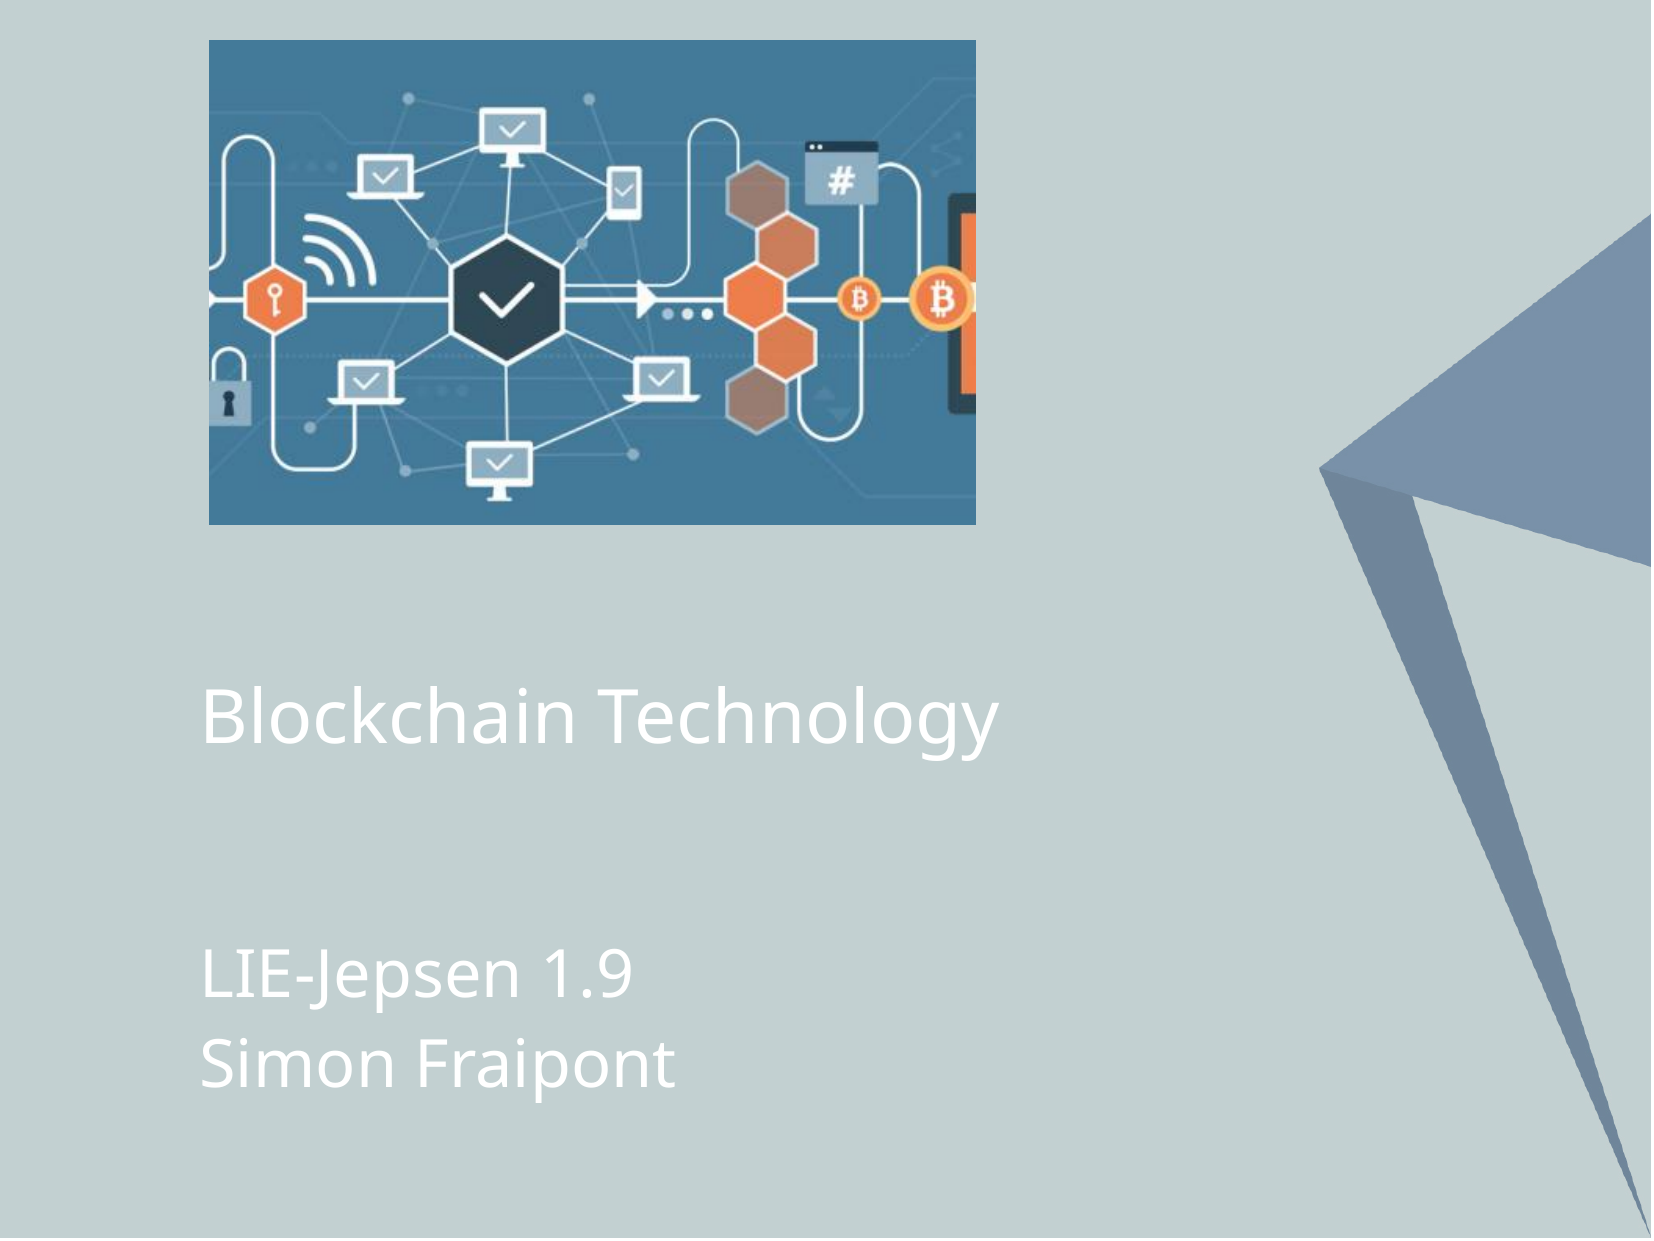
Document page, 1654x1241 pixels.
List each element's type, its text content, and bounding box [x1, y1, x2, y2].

picture [0, 0, 1651, 1238]
title Blockchain Technology [199, 386, 209, 433]
subtitle LIE-Jepsen 1.9 Simon Fraipont [199, 433, 890, 1056]
title Blockchain Technology [890, 386, 1126, 736]
